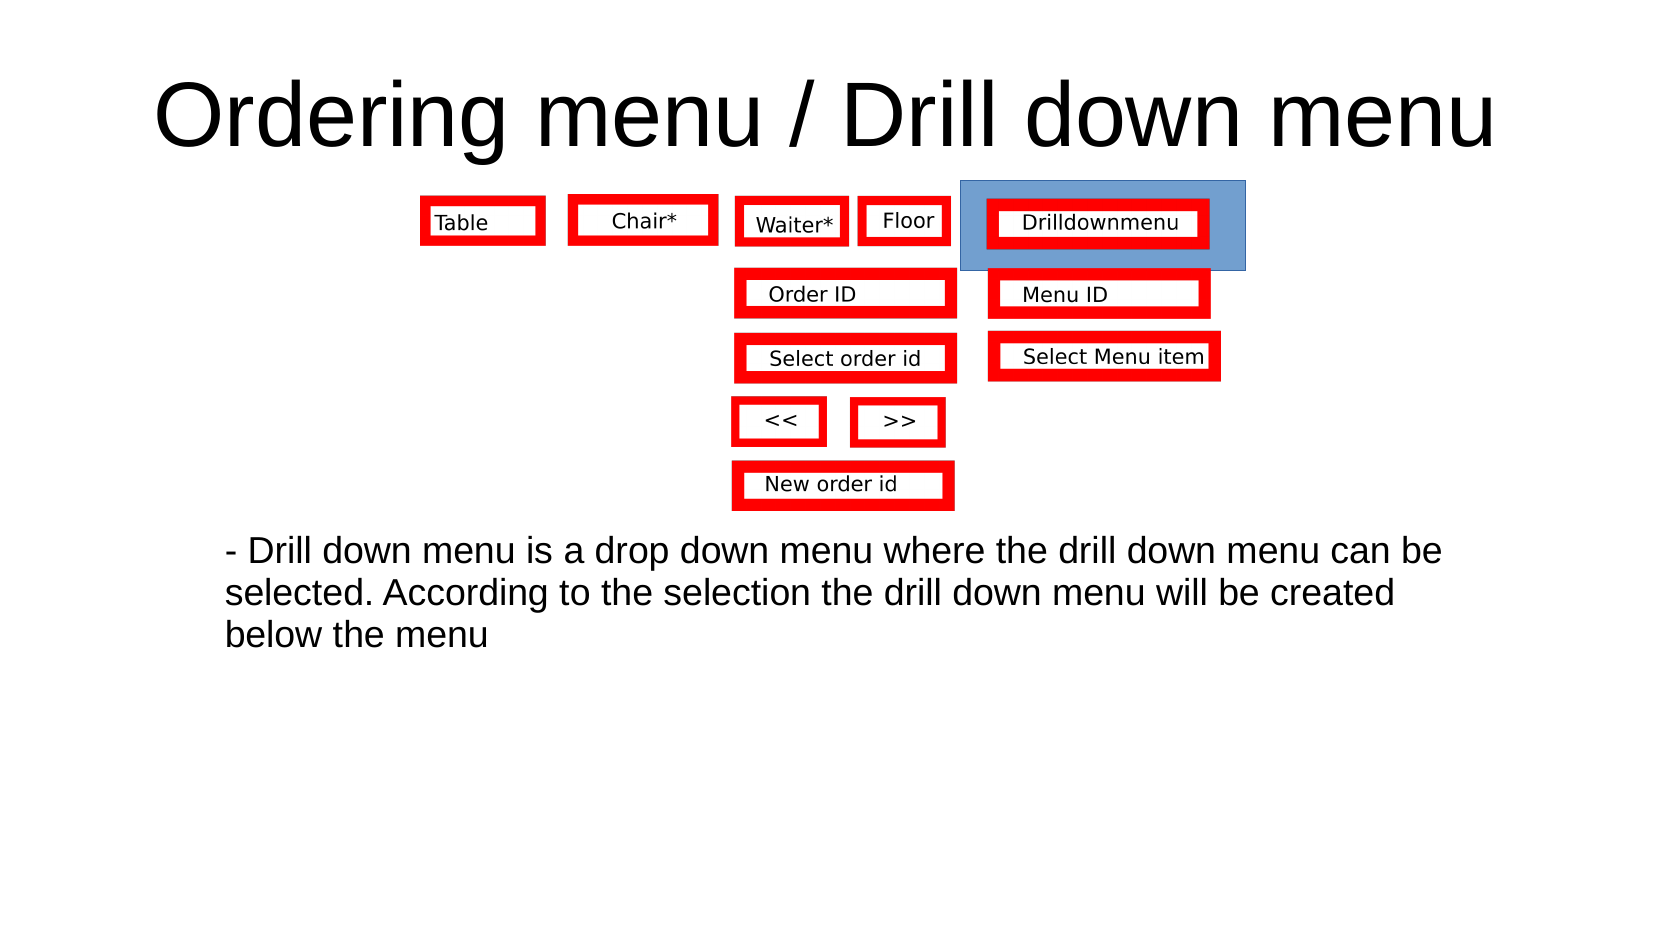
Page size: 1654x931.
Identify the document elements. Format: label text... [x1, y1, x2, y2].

text_box - Drill down menu is a drop down menu where the drill down menu can be selected. According to the selection the drill down menu will be created below the menu [210, 522, 1471, 664]
title Ordering menu / Drill down menu [82, 37, 1571, 193]
text_box [960, 193, 1246, 271]
picture [420, 194, 1221, 511]
